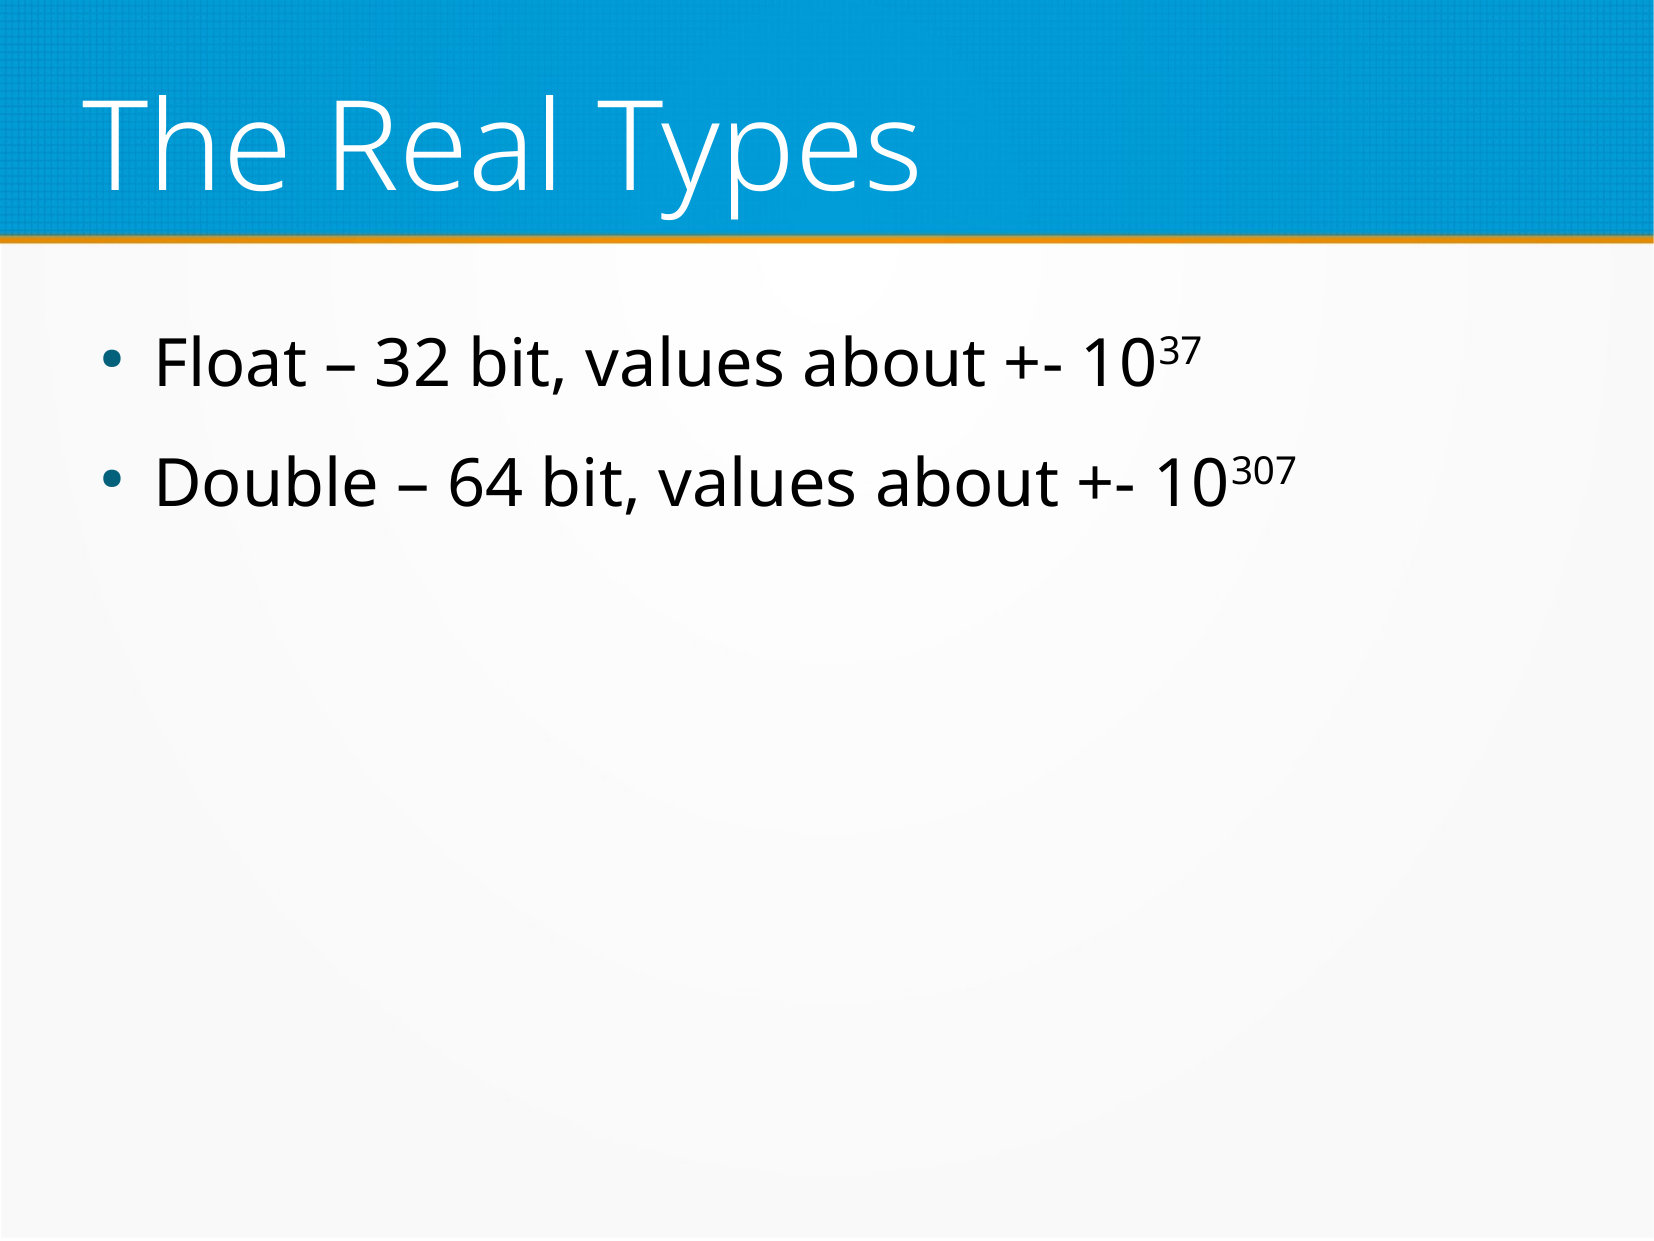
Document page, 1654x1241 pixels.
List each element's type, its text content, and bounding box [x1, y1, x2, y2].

picture [0, 233, 1654, 1241]
list Float – 32 bit, values about +- 1037 Double – 64 bit, values about +- 10307 [82, 315, 1563, 1081]
title The Real Types [82, 19, 1571, 227]
